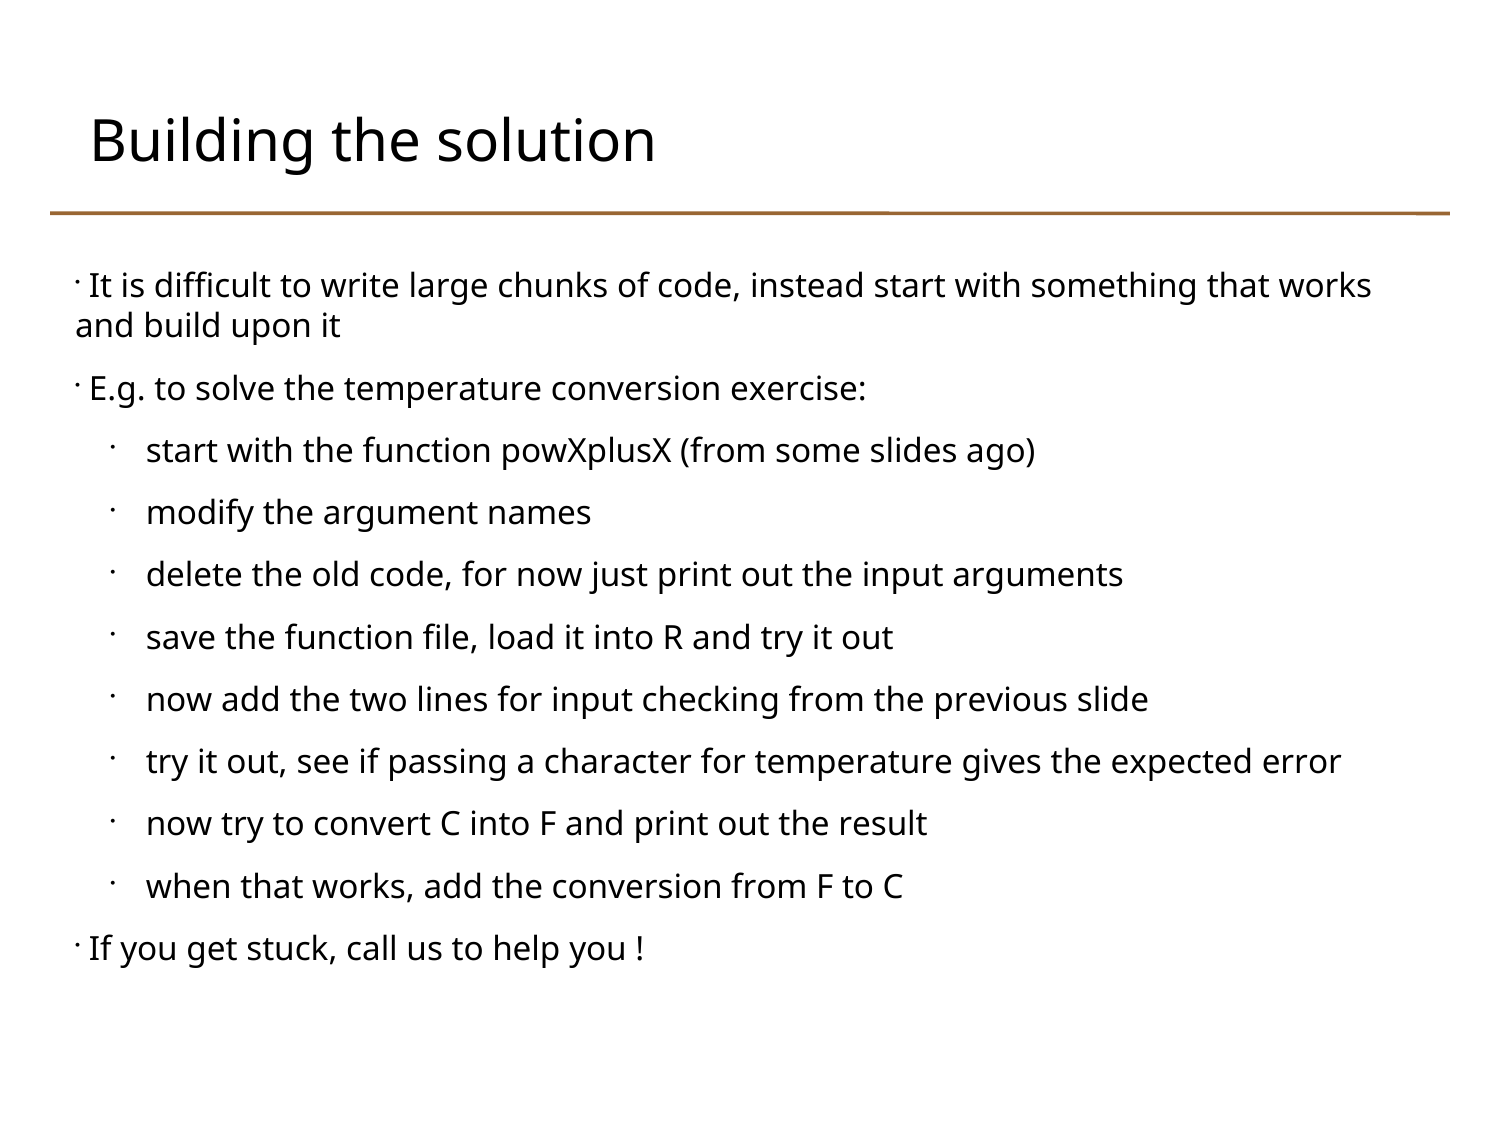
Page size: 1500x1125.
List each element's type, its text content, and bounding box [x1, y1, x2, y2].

text_box Building the solution [74, 36, 1424, 239]
text_box It is difficult to write large chunks of code, instead start with something that works and build upon it E.g. to solve the temperature conversion exercise: start with the function powXplusX (from some slides ago) modify the argument names delete the old code, for now just print out the input arguments save the function file, load it into R and try it out now add the two lines for input checking from the previous slide try it out, see if passing a character for temperature gives the expected error now try to convert C into F and print out the result when that works, add the conversion from F to C If you get stuck, call us to help you ! [75, 263, 1432, 1021]
